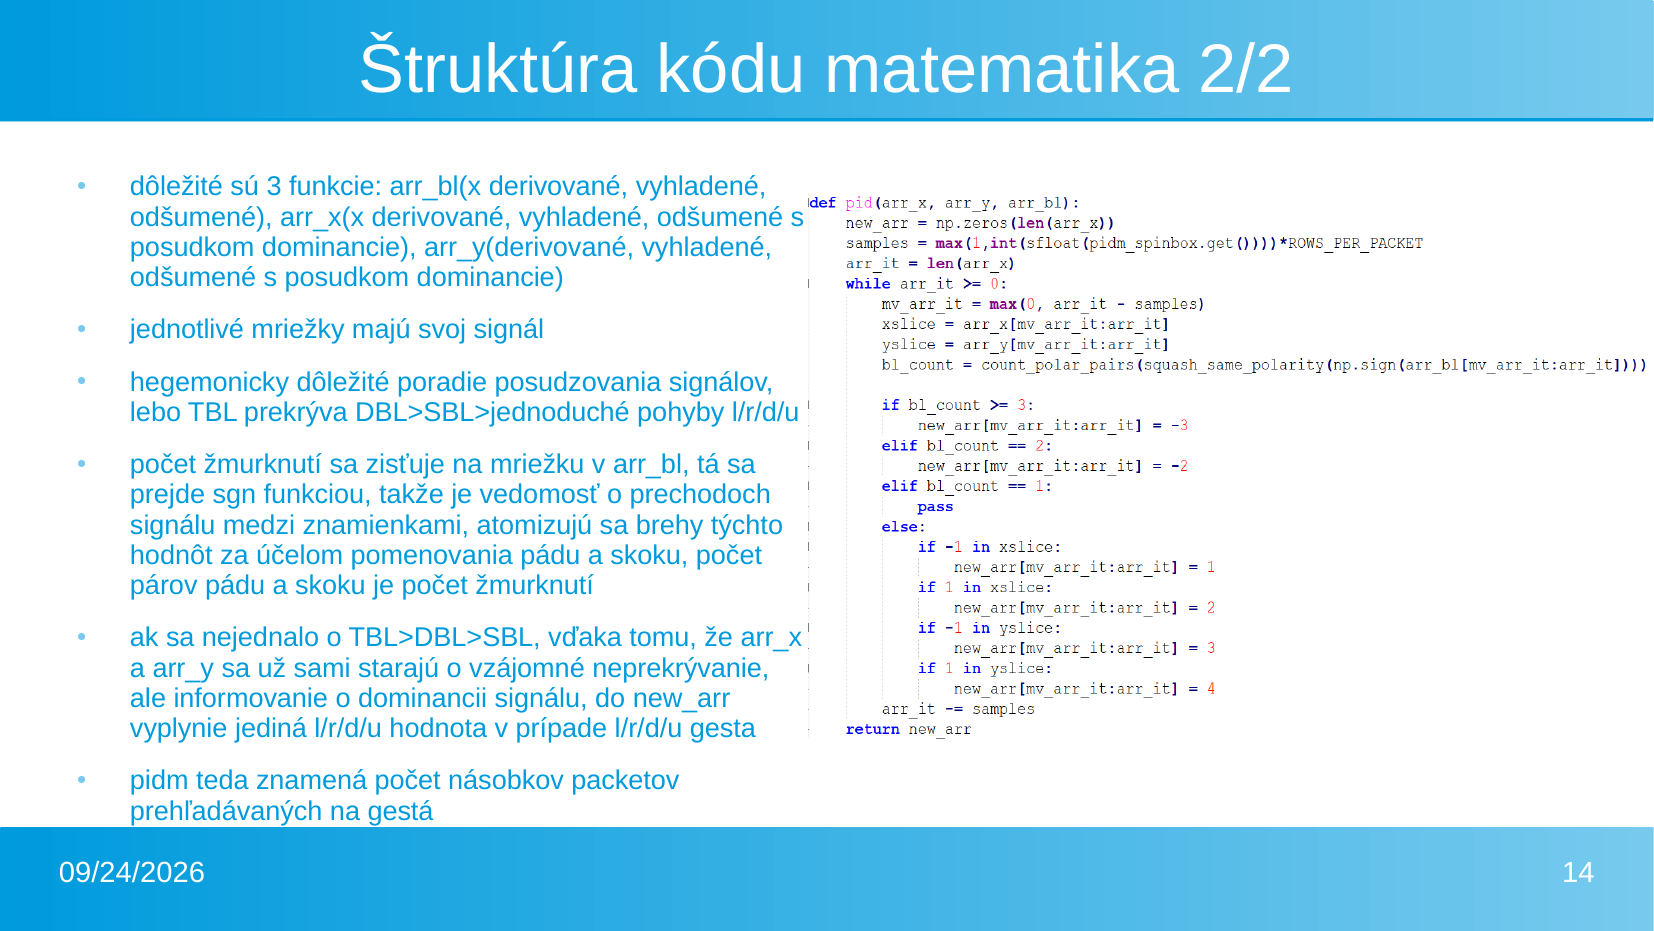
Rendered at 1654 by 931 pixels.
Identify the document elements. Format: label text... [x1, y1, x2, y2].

title Štruktúra kódu matematika 2/2 [59, 29, 1595, 108]
picture [808, 193, 1654, 739]
list dôležité sú 3 funkcie: arr_bl(x derivované, vyhladené, odšumené), arr_x(x derivované, vyhladené, odšumené s posudkom dominancie), arr_y(derivované, vyhladené, odšumené s posudkom dominancie) jednotlivé mriežky majú svoj signál hegemonicky dôležité poradie posudzovania signálov, lebo TBL prekrýva DBL>SBL>jednoduché pohyby l/r/d/u počet žmurknutí sa zisťuje na mriežku v arr_bl, tá sa prejde sgn funkciou, takže je vedomosť o prechodoch signálu medzi znamienkami, atomizujú sa brehy týchto hodnôt za účelom pomenovania pádu a skoku, počet párov pádu a skoku je počet žmurknutí ak sa nejednalo o TBL>DBL>SBL, vďaka tomu, že arr_x a arr_y sa už sami starajú o vzájomné neprekrývanie, ale informovanie o dominancii signálu, do new_arr vyplynie jediná l/r/d/u hodnota v prípade l/r/d/u gesta pidm teda znamená počet násobkov packetov prehľadávaných na gestá [59, 171, 809, 762]
